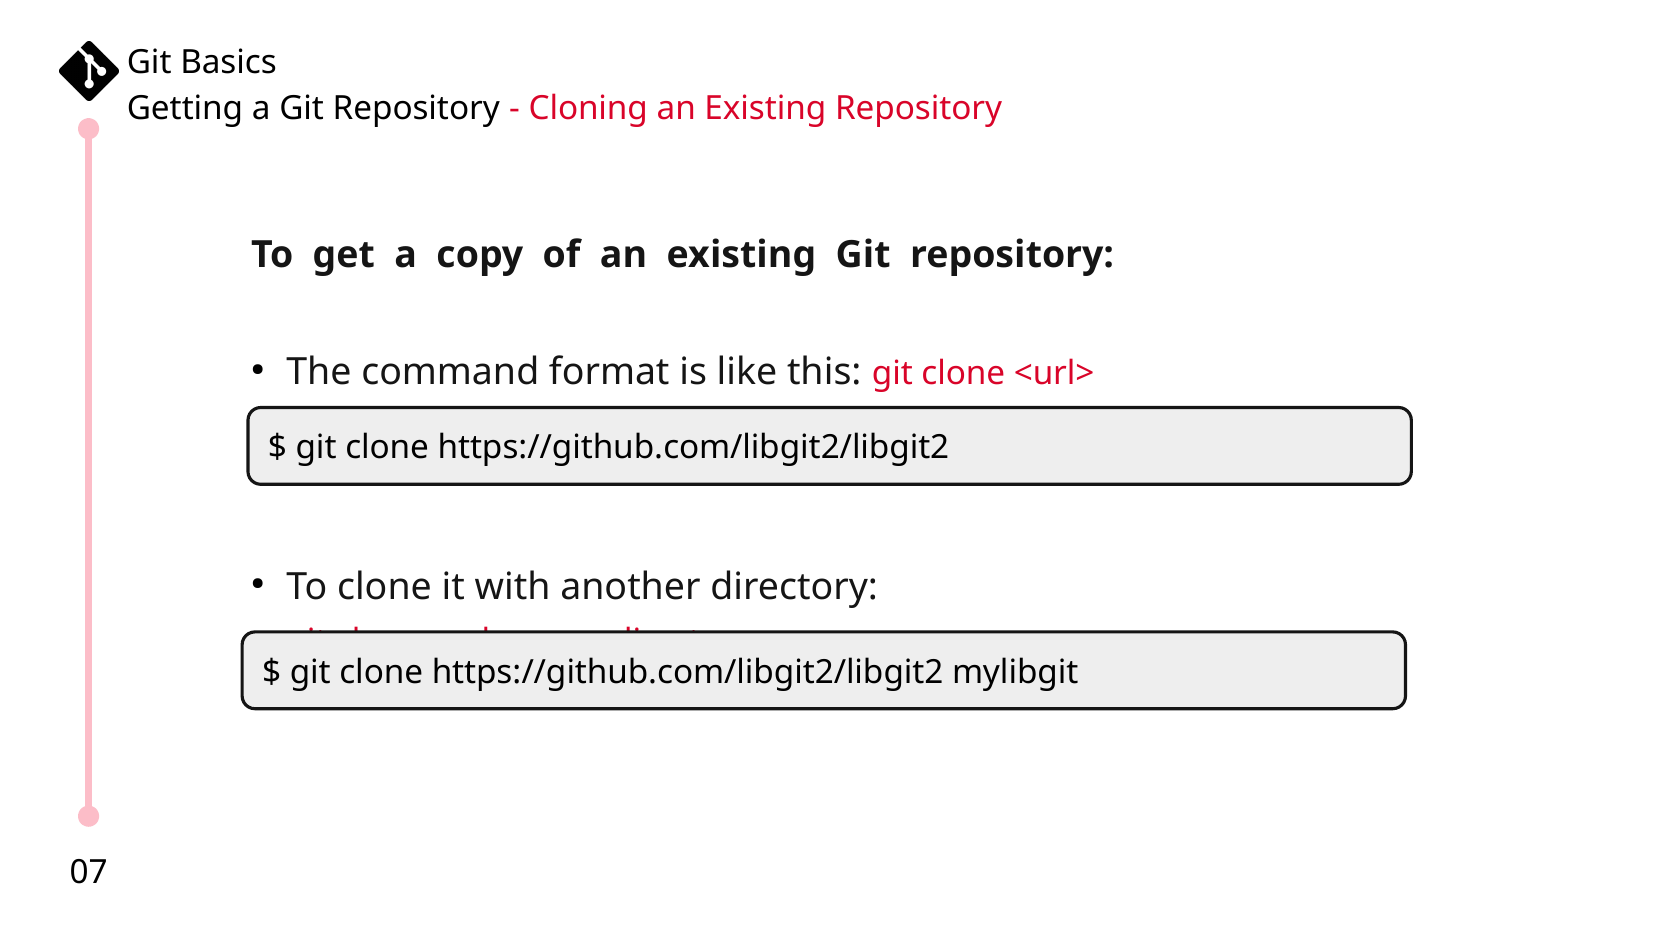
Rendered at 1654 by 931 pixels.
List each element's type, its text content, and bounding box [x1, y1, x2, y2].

text_box Git Basics Getting a Git Repository - Cloning an Existing Repository [112, 31, 1506, 113]
text_box To get a copy of an existing Git repository: The command format is like this: git clone <url> To clone it with another directory: git clone <url> <new-directory> [236, 212, 1418, 686]
text_box 07 [47, 840, 130, 889]
text_box $ git clone https://github.com/libgit2/libgit2 mylibgit [242, 631, 1406, 709]
picture [59, 41, 119, 101]
text_box $ git clone https://github.com/libgit2/libgit2 [247, 407, 1412, 485]
